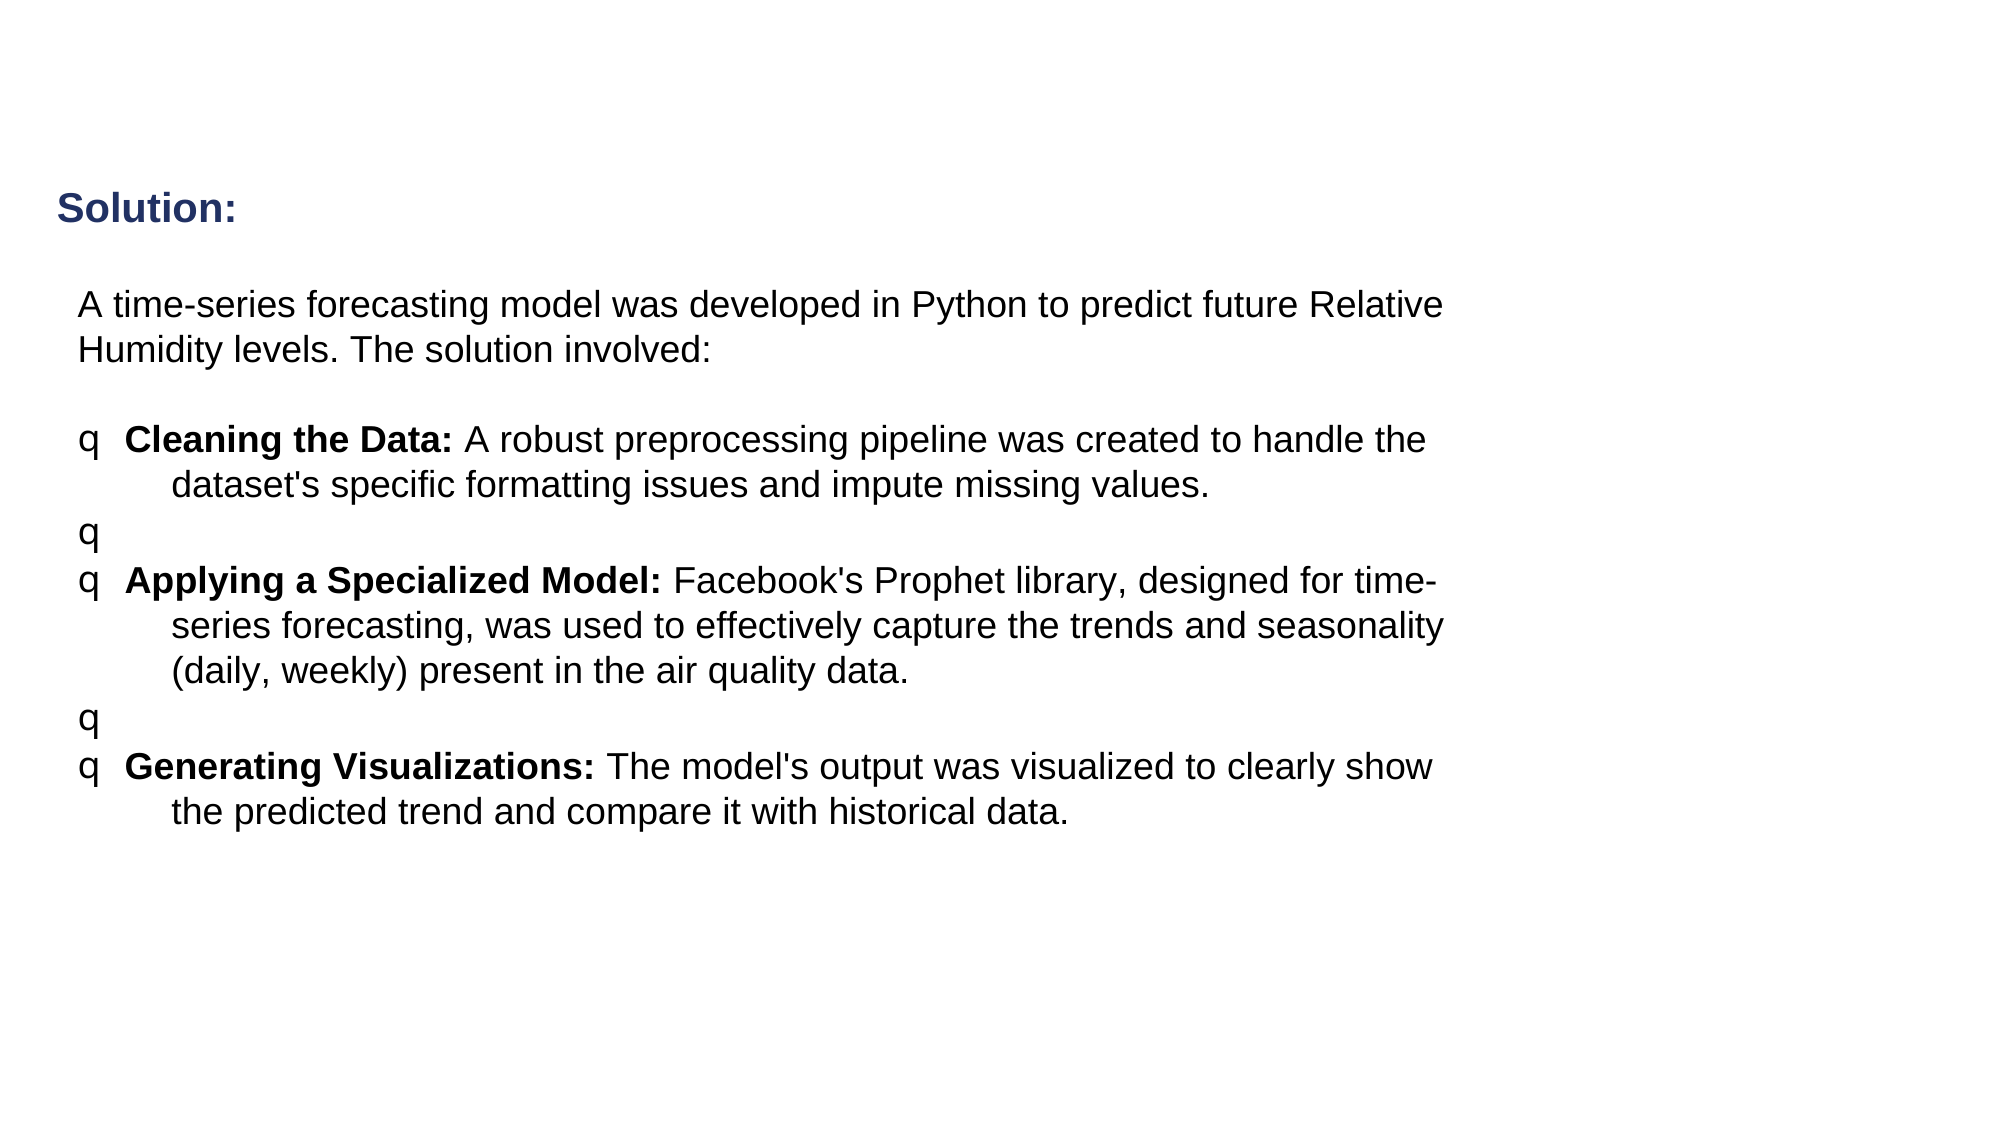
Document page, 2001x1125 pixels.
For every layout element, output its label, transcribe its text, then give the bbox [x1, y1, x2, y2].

text_box A time-series forecasting model was developed in Python to predict future Relative Humidity levels. The solution involved: Cleaning the Data: A robust preprocessing pipeline was created to handle the dataset's specific formatting issues and impute missing values. Applying a Specialized Model: Facebook's Prophet library, designed for time-series forecasting, was used to effectively capture the trends and seasonality (daily, weekly) present in the air quality data. Generating Visualizations: The model's output was visualized to clearly show the predicted trend and compare it with historical data. [62, 272, 1491, 853]
text_box Solution: [41, 172, 1043, 239]
